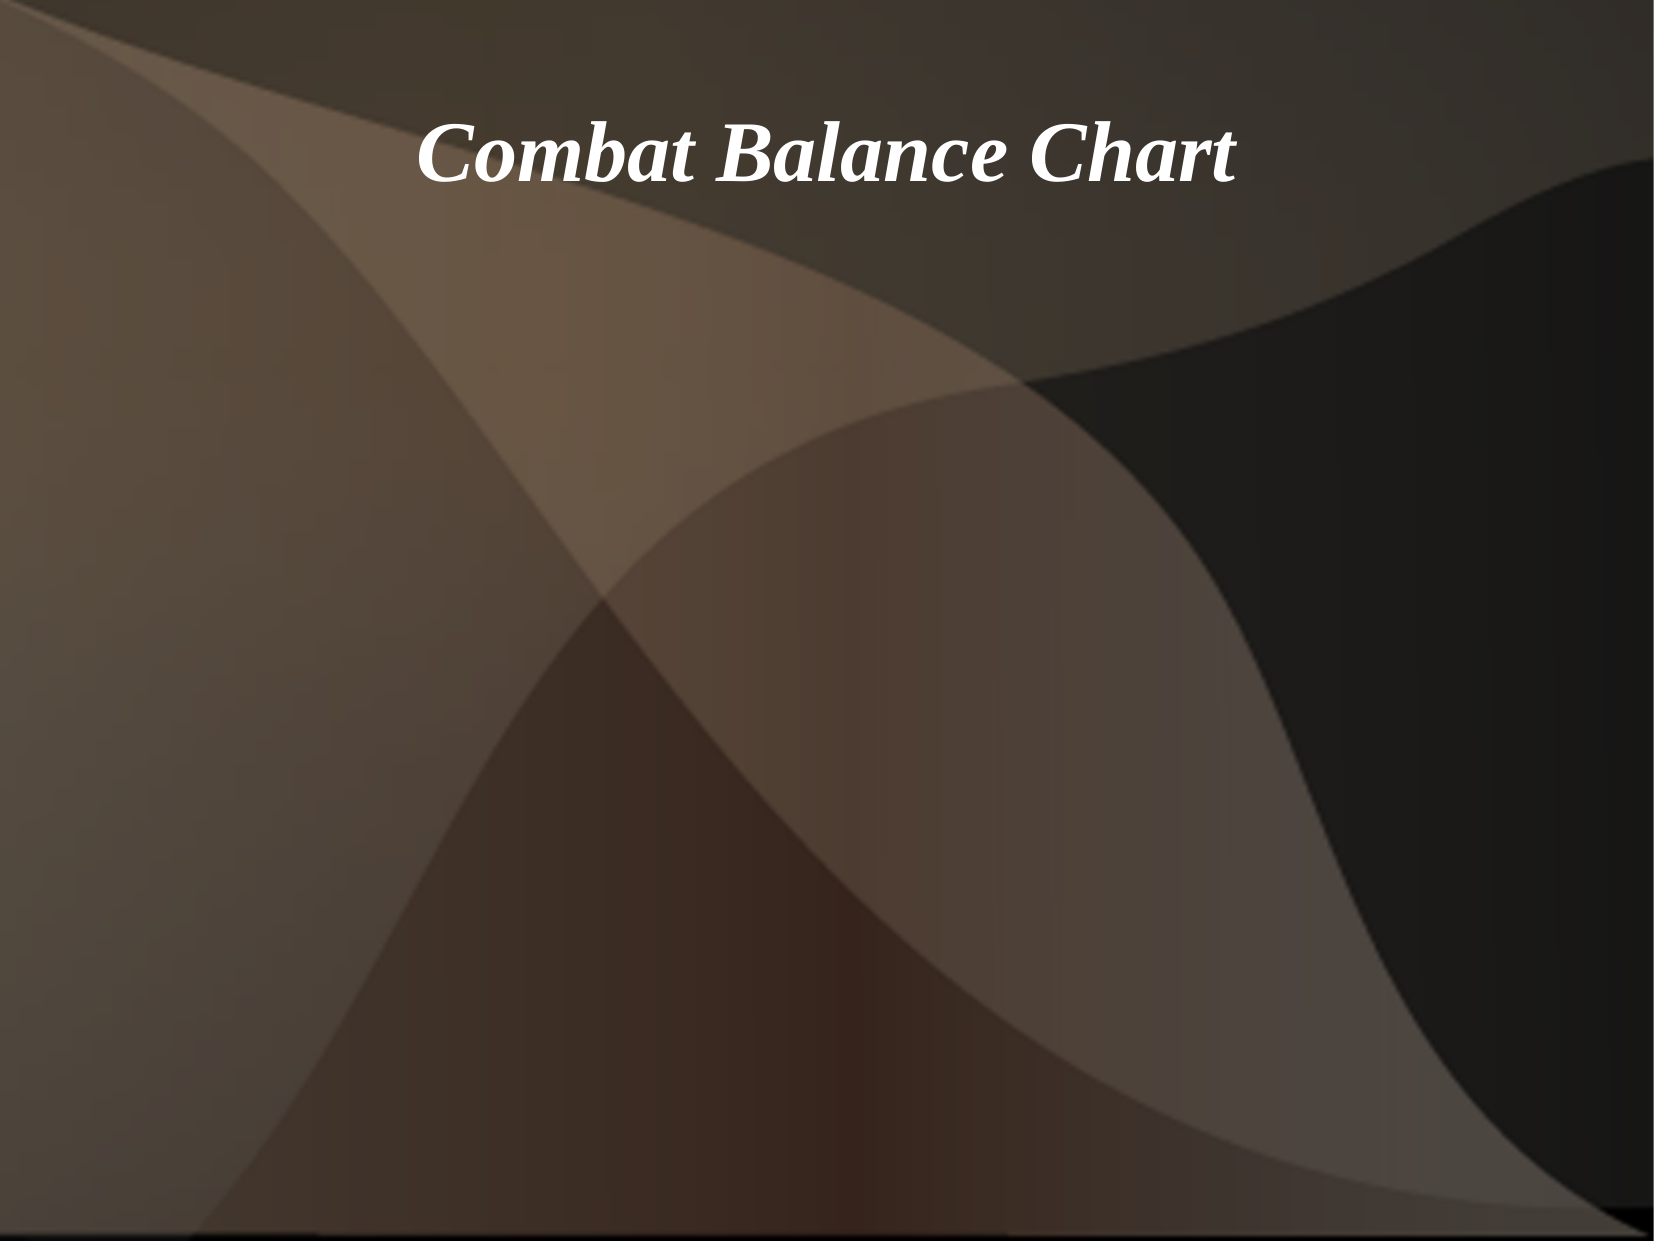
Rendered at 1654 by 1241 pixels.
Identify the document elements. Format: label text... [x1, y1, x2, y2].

picture [0, 0, 1654, 1241]
title Combat Balance Chart [82, 49, 1571, 257]
